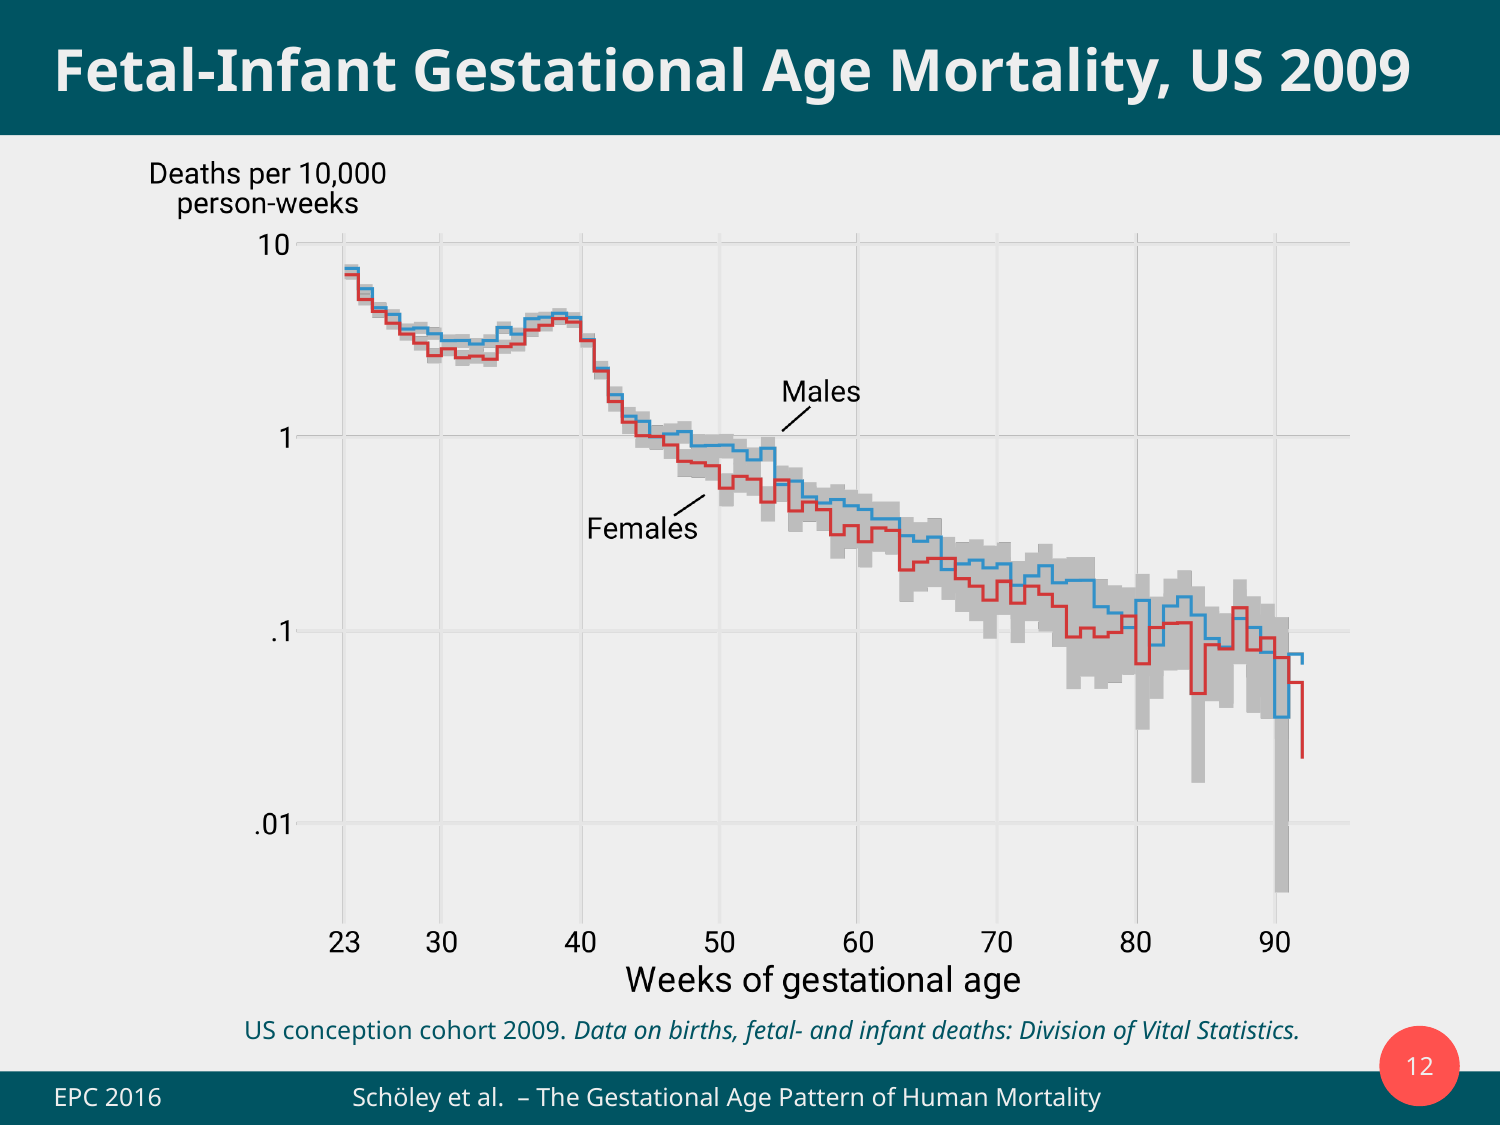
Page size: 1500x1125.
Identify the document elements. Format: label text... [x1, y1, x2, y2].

text_box US conception cohort 2009. Data on births, fetal- and infant deaths: Division of Vital Statistics. [229, 1005, 1271, 1053]
picture [151, 161, 1350, 999]
title Fetal-Infant Gestational Age Mortality, US 2009 [53, 0, 1447, 141]
